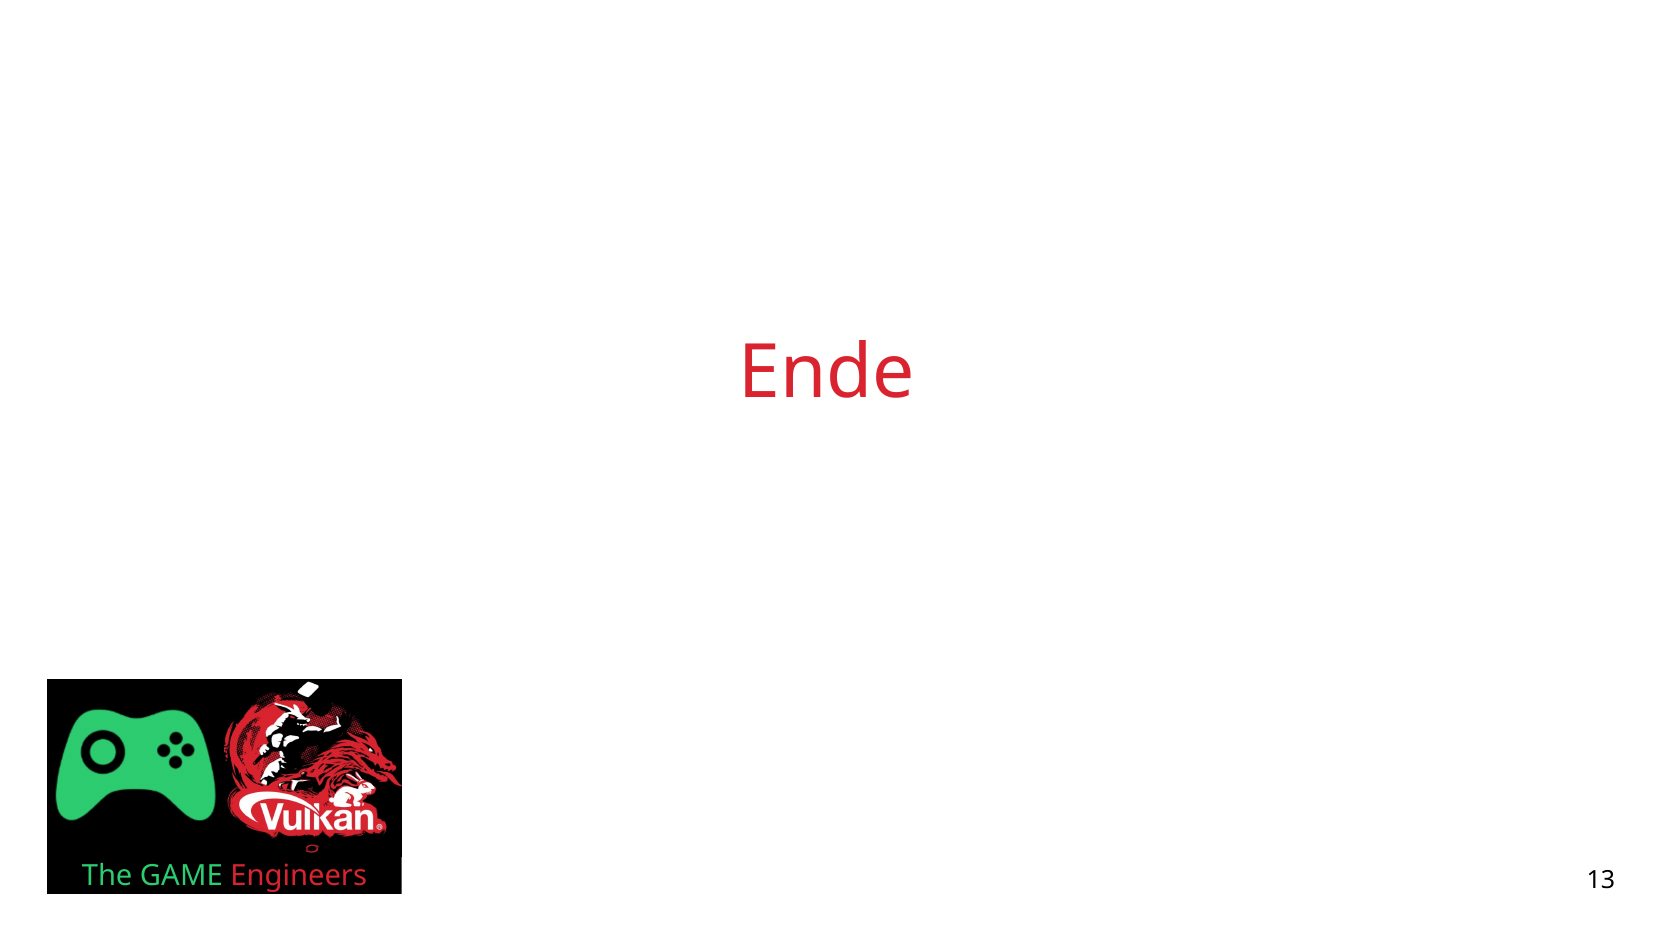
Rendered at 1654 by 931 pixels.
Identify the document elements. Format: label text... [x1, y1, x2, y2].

title Ende [82, 324, 1571, 413]
picture [47, 679, 402, 857]
